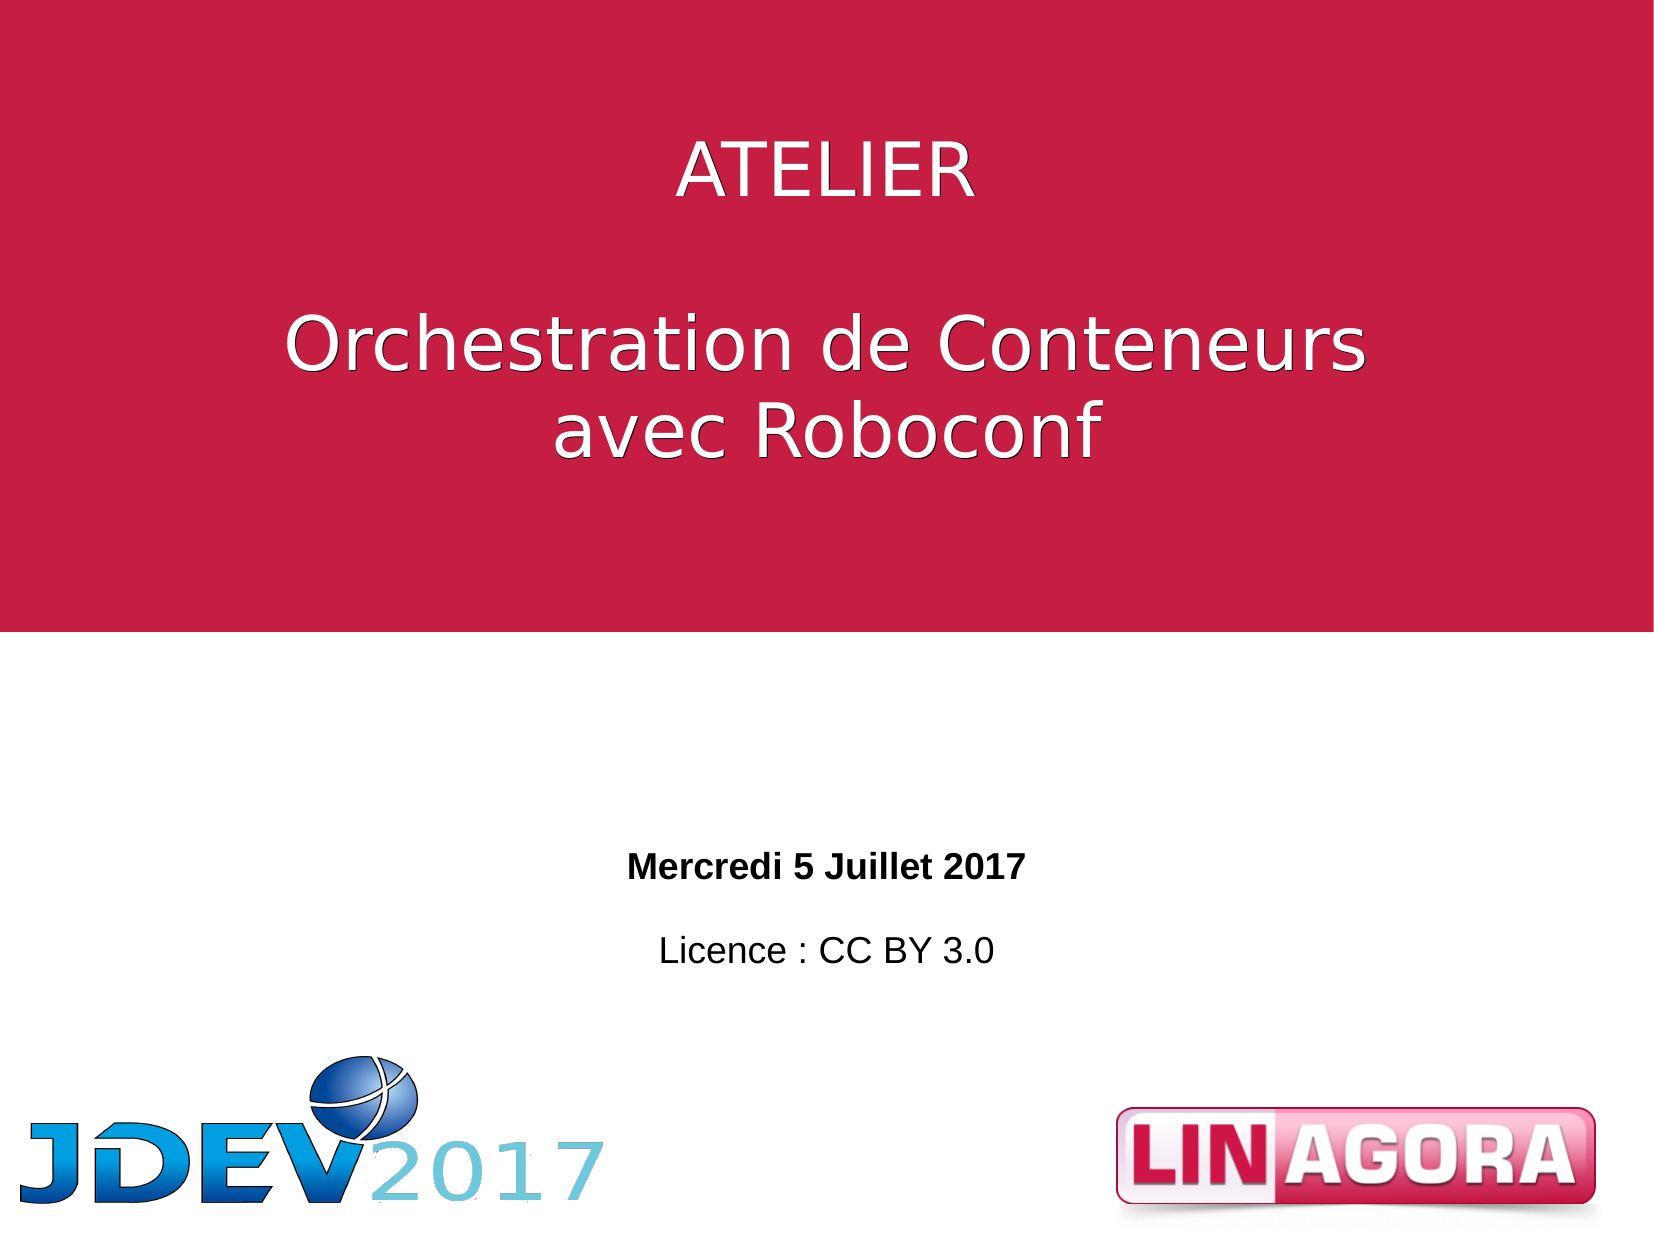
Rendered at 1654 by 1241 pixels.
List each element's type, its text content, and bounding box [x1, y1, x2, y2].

text_box Mercredi 5 Juillet 2017 Licence : CC BY 3.0 [456, 754, 1198, 1028]
picture [20, 1056, 606, 1204]
title ATELIER Orchestration de Conteneurs avec Roboconf [82, 35, 1571, 567]
picture [1116, 1107, 1601, 1229]
